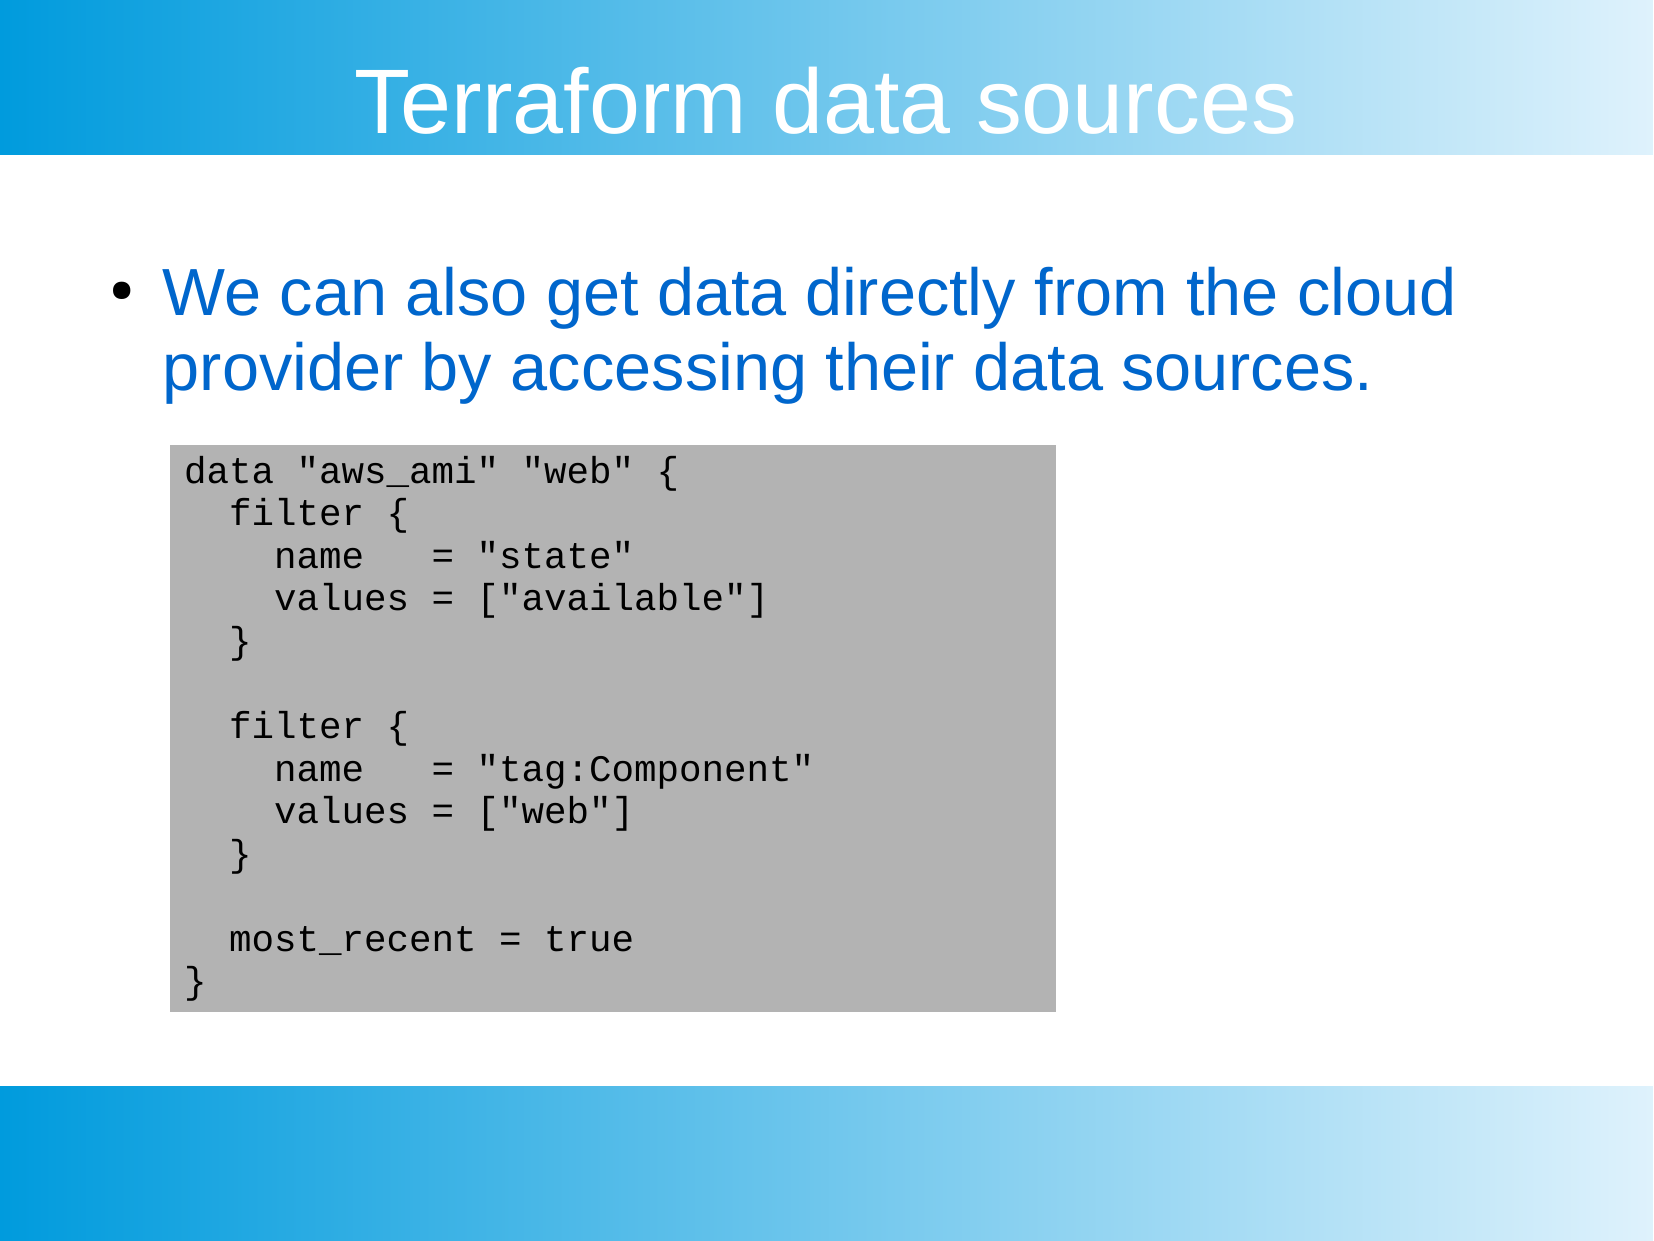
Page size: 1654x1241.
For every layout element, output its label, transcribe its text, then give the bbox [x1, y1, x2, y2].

title Terraform data sources [82, 49, 1571, 155]
list We can also get data directly from the cloud provider by accessing their data sources. [92, 254, 1581, 1040]
table_header data "aws_ami" "web" { filter { name = "state" values = ["available"] } filter { name = "tag:Component" values = ["web"] } most_recent = true } [170, 445, 1056, 1012]
